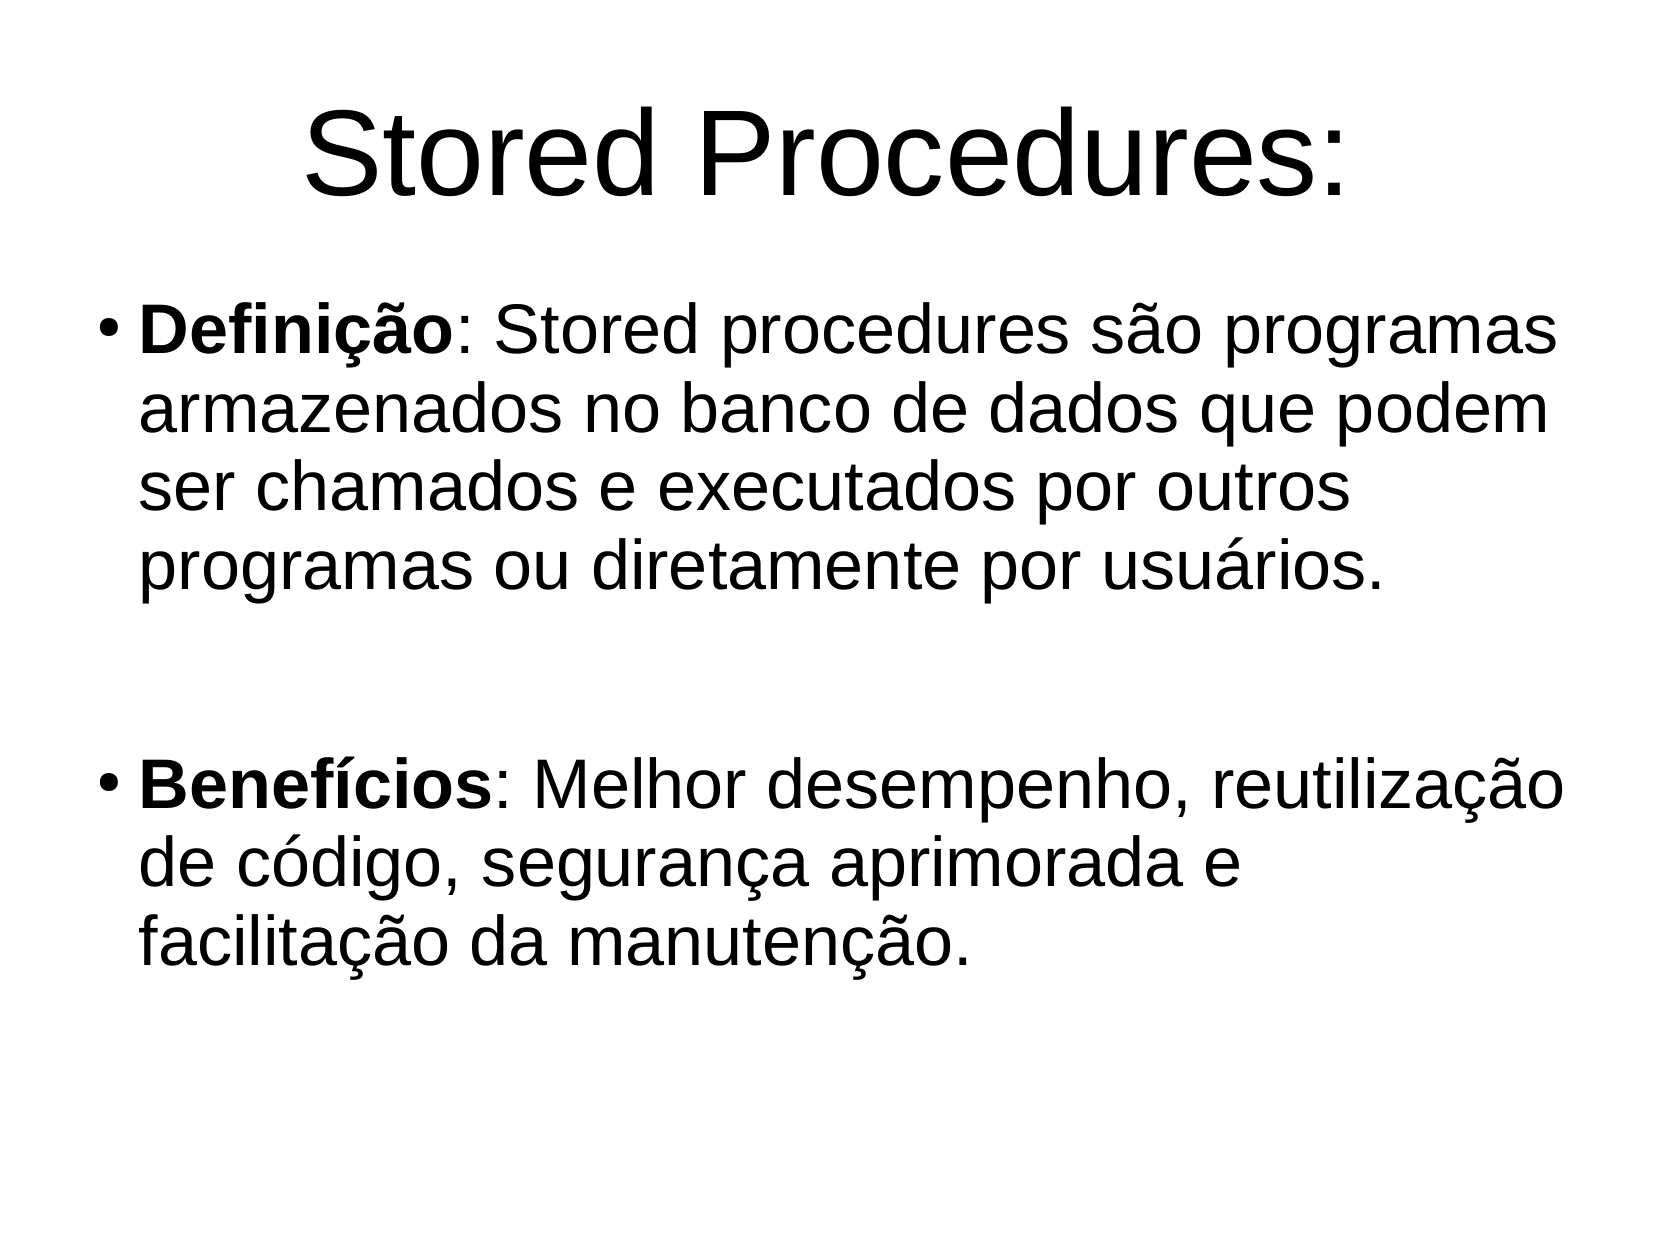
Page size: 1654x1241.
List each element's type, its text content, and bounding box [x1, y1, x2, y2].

list Definição: Stored procedures são programas armazenados no banco de dados que podem ser chamados e executados por outros programas ou diretamente por usuários. Benefícios: Melhor desempenho, reutilização de código, segurança aprimorada e facilitação da manutenção. [82, 290, 1571, 1010]
title Stored Procedures: [82, 49, 1571, 257]
